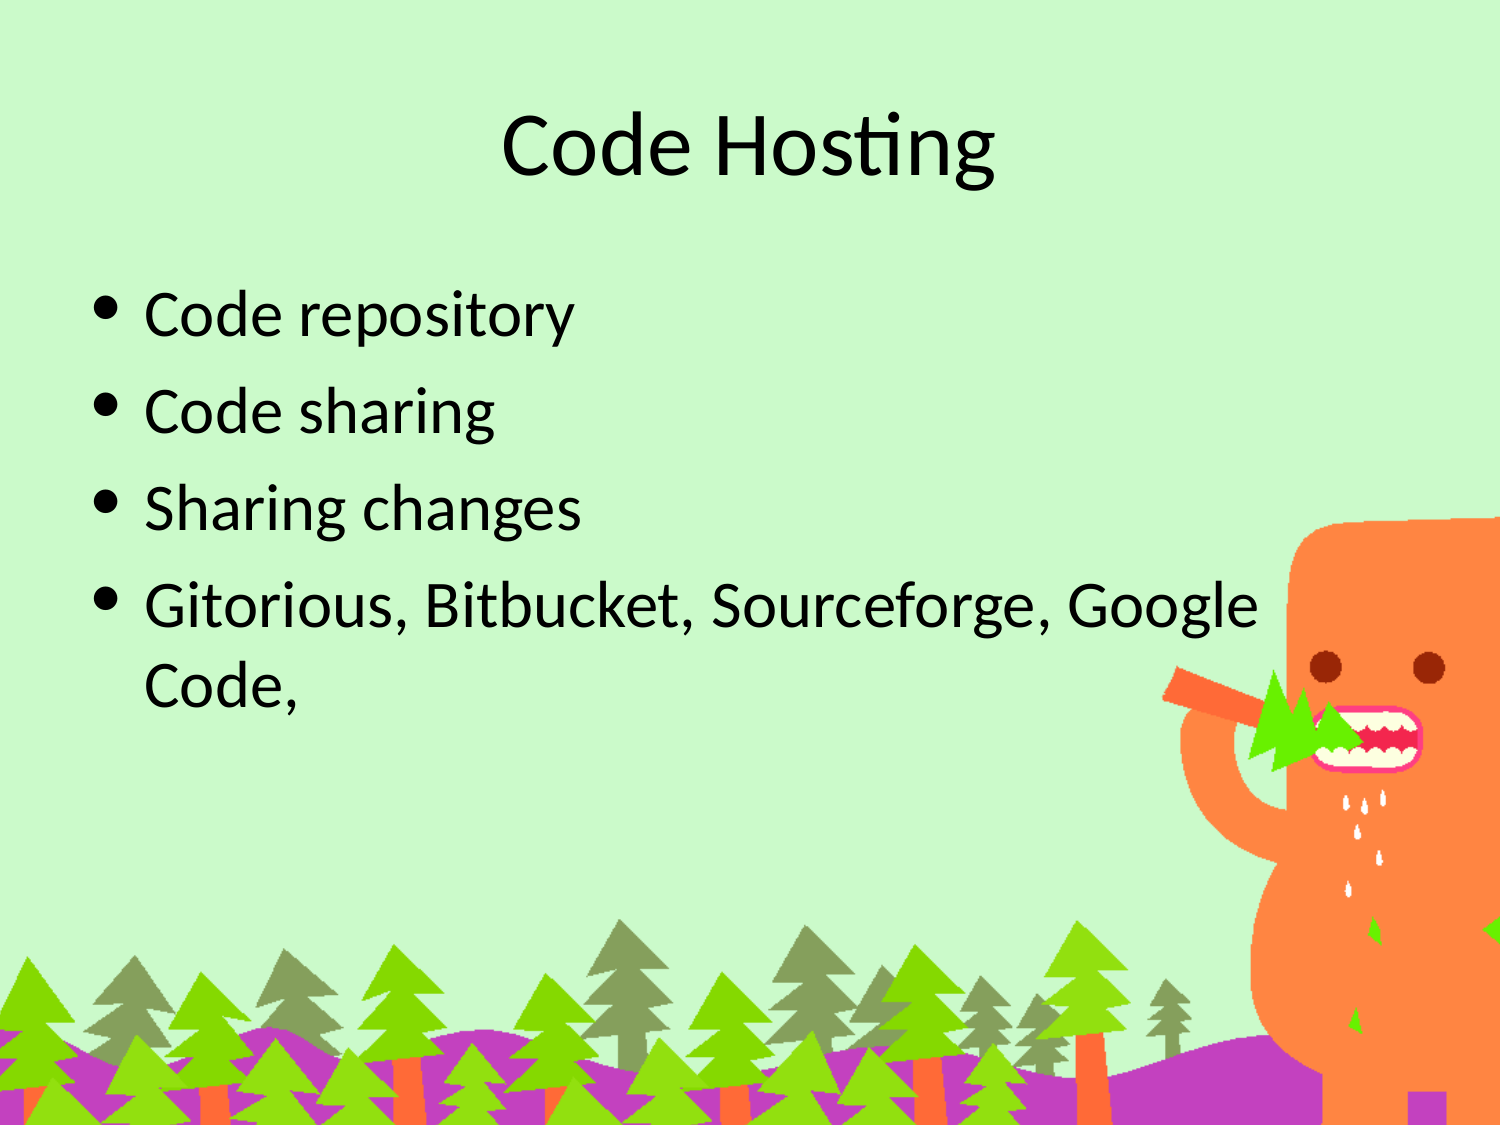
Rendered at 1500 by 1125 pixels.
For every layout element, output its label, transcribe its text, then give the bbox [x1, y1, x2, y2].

list Code repository Code sharing Sharing changes Gitorious, Bitbucket, Sourceforge, Google Code, [75, 262, 1424, 916]
picture [0, 0, 1500, 1125]
title Code Hosting [75, 20, 1424, 257]
